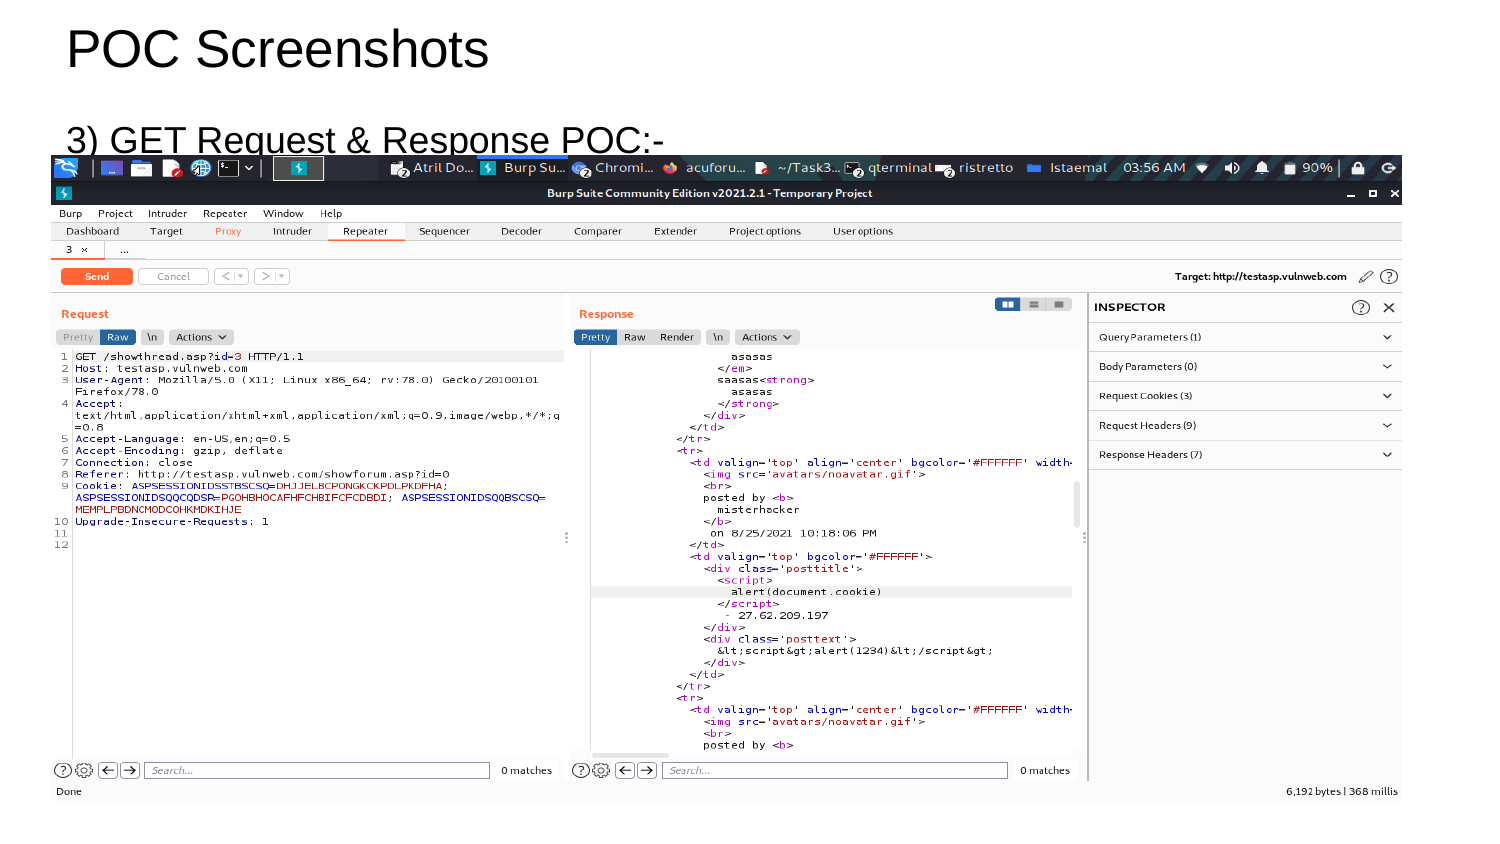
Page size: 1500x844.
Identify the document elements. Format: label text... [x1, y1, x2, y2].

list 3) GET Request & Response POC:- [51, 93, 1449, 655]
title POC Screenshots [51, 0, 1449, 93]
picture [51, 155, 1402, 801]
